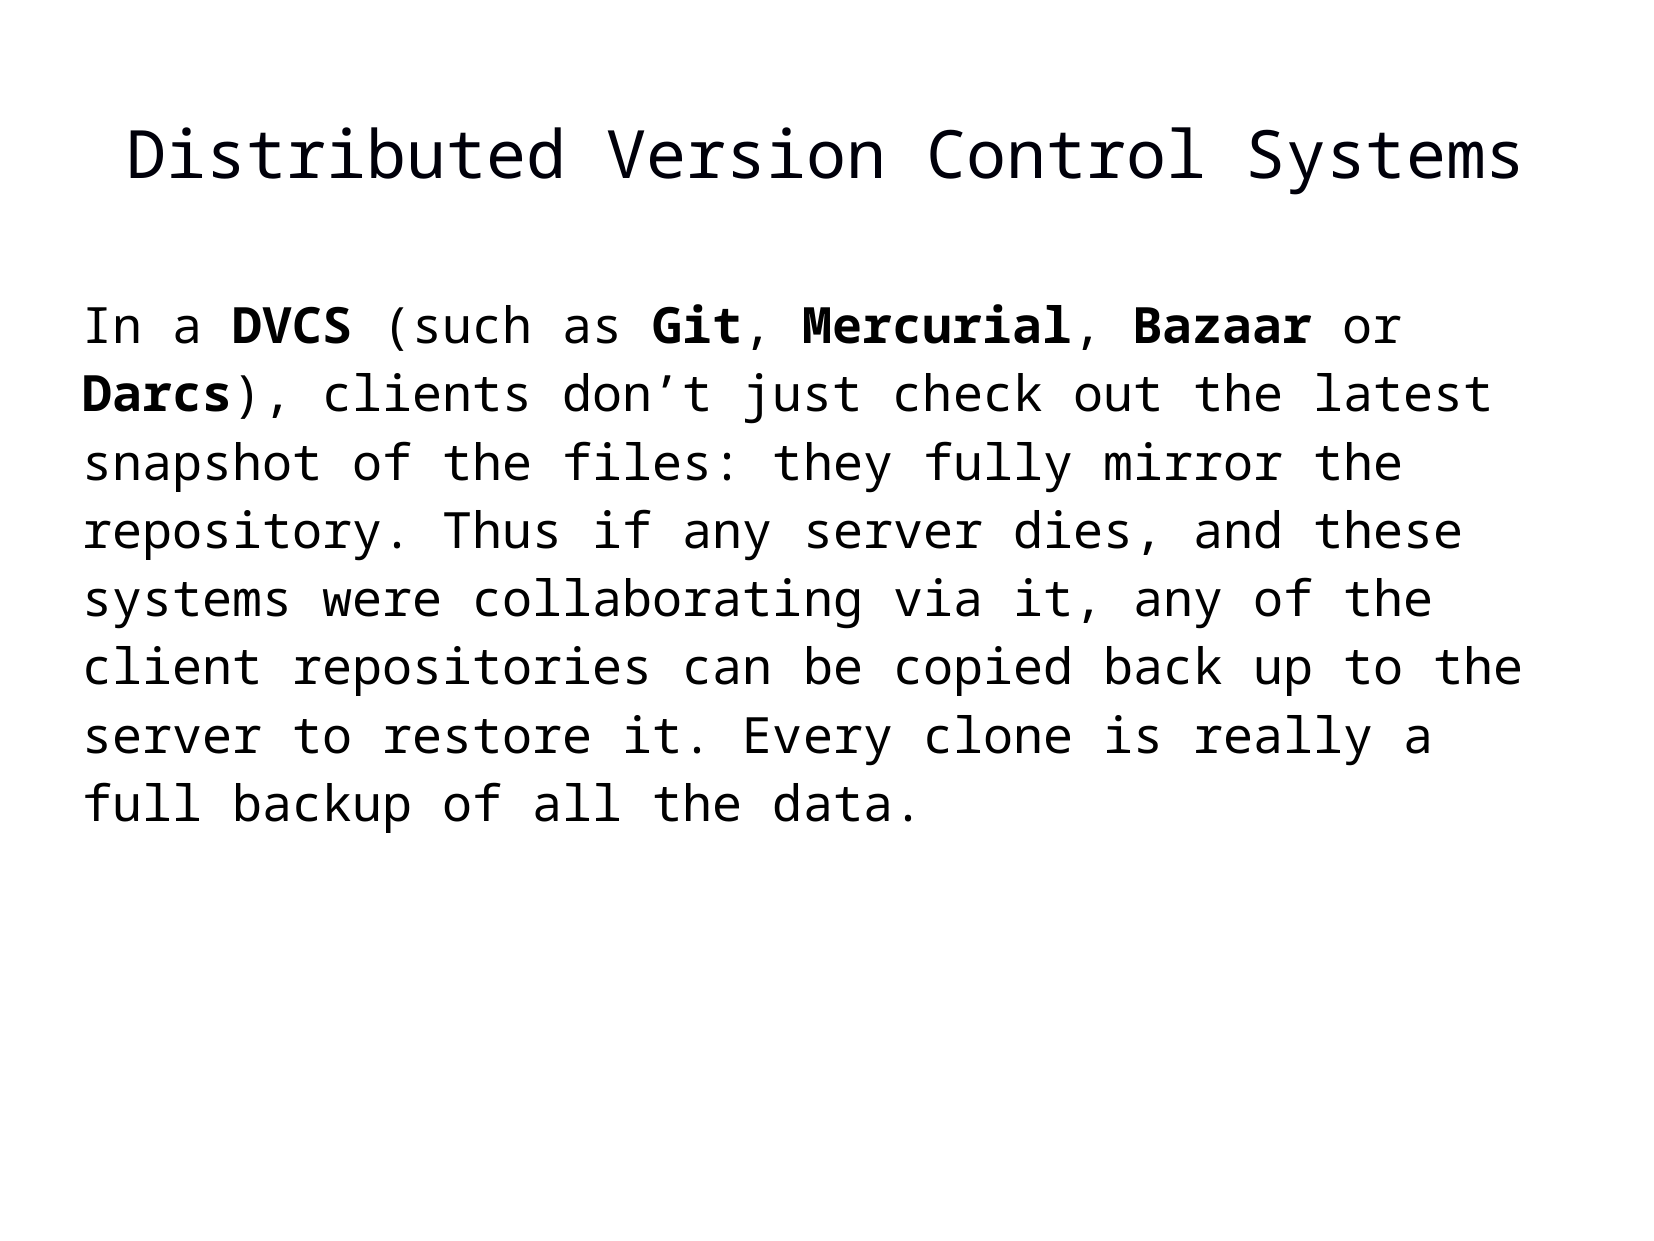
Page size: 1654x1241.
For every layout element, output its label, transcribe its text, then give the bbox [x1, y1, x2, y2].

list In a DVCS (such as Git, Mercurial, Bazaar or Darcs), clients don’t just check out the latest snapshot of the files: they fully mirror the repository. Thus if any server dies, and these systems were collaborating via it, any of the client repositories can be copied back up to the server to restore it. Every clone is really a full backup of all the data. [82, 290, 1571, 1010]
title Distributed Version Control Systems [82, 49, 1571, 257]
